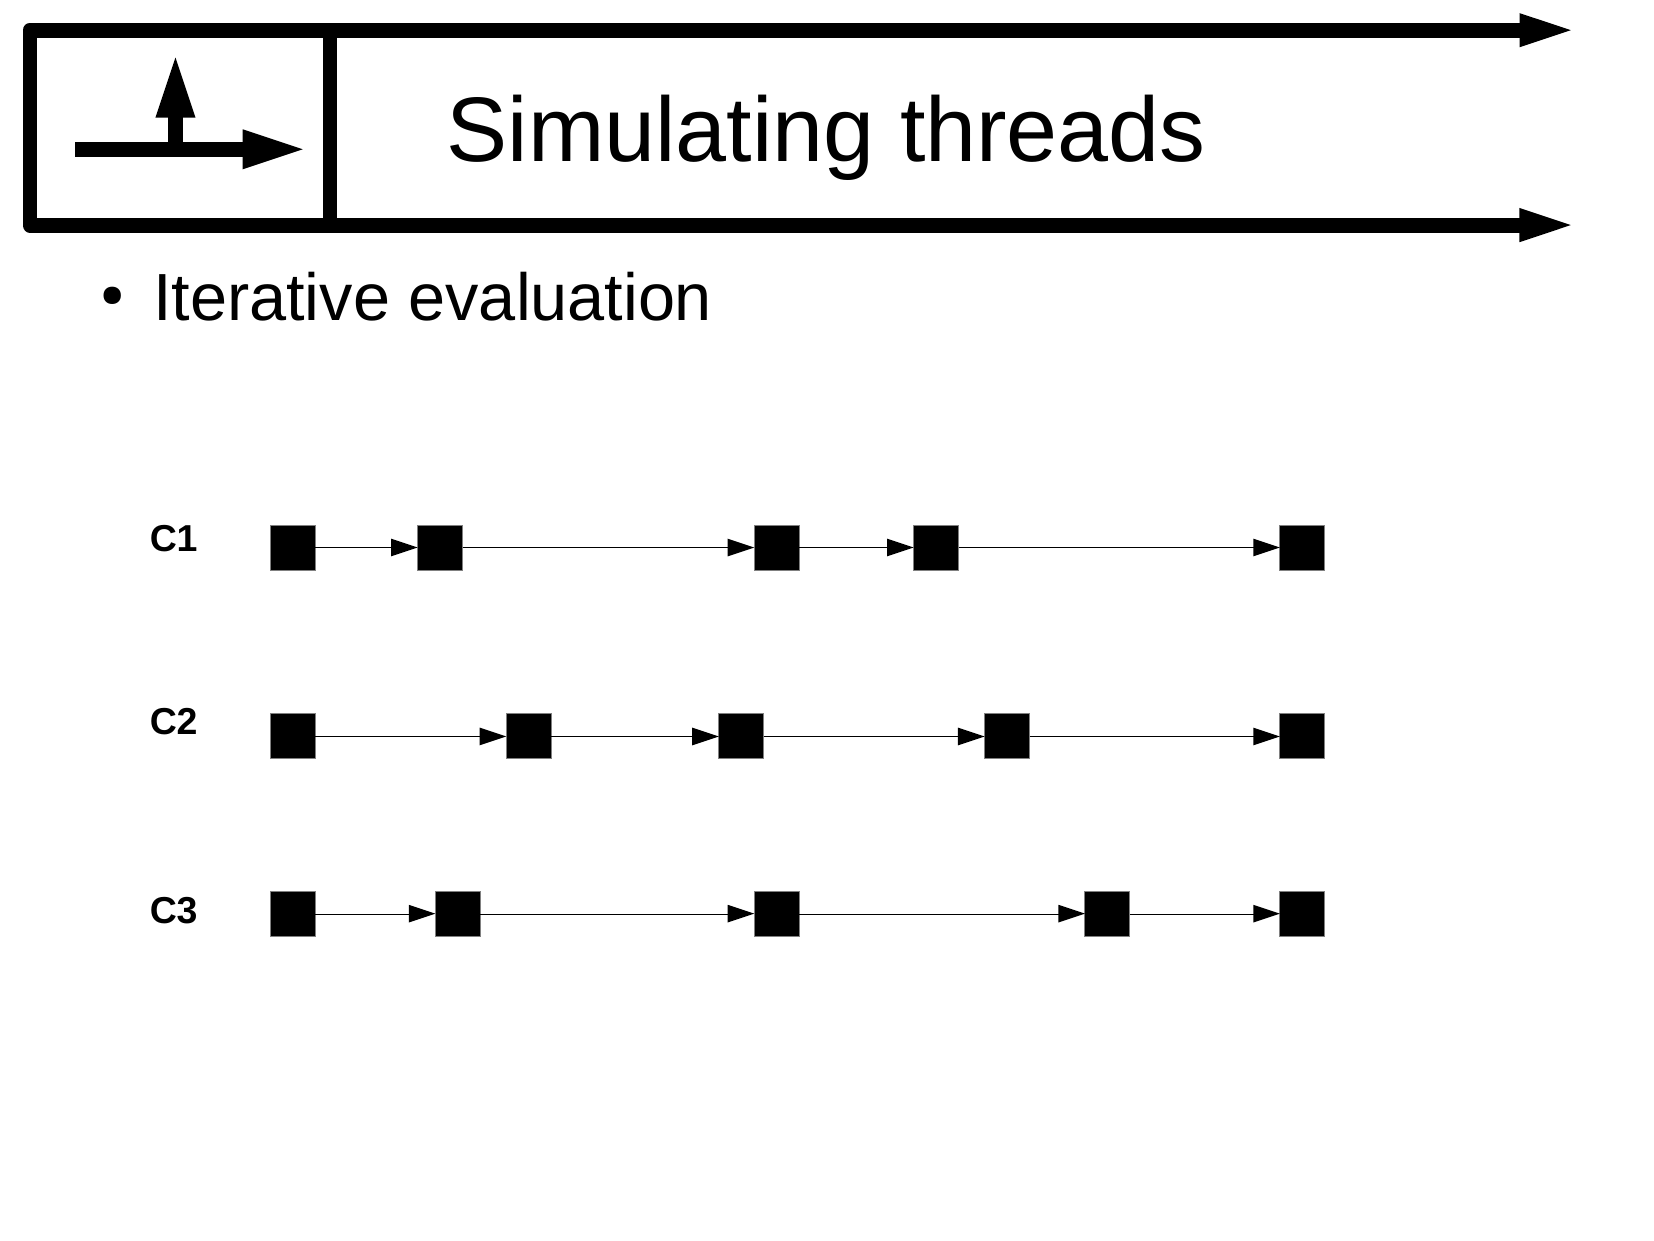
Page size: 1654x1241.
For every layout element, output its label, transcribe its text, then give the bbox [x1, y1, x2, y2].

text_box [506, 713, 552, 759]
text_box C2 [135, 693, 213, 752]
text_box [435, 891, 481, 937]
list Iterative evaluation [82, 260, 1546, 391]
text_box [1084, 891, 1130, 937]
text_box [1279, 891, 1325, 937]
text_box [984, 713, 1030, 759]
text_box [1279, 713, 1325, 759]
text_box [270, 525, 316, 571]
text_box C3 [135, 882, 213, 941]
text_box [718, 713, 764, 759]
text_box [1279, 525, 1325, 571]
text_box [913, 525, 959, 571]
text_box [270, 891, 316, 937]
text_box [270, 713, 316, 759]
title Simulating threads [337, 31, 1571, 224]
text_box [417, 525, 463, 571]
text_box C1 [135, 510, 213, 569]
text_box [754, 891, 800, 937]
text_box [754, 525, 800, 571]
title Simulating threads [82, 38, 323, 218]
